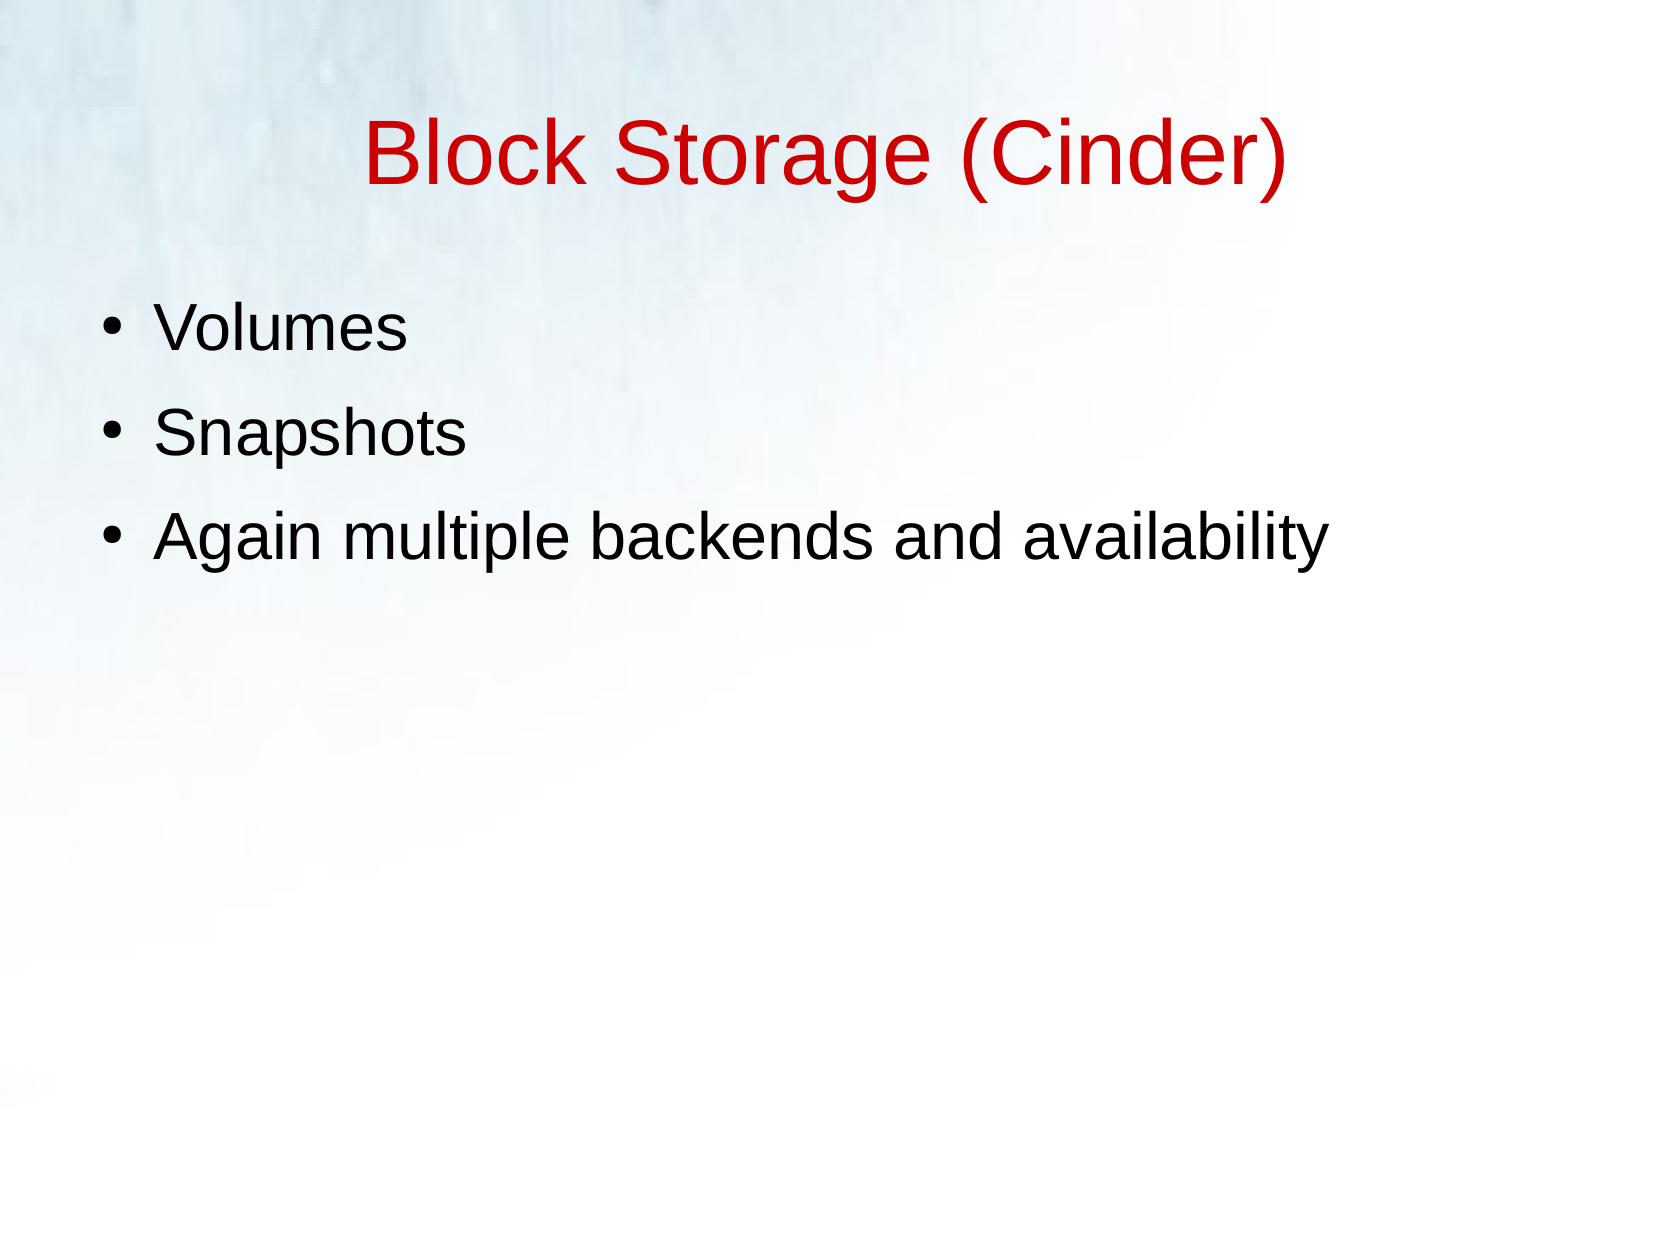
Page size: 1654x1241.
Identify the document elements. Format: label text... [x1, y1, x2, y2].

title Block Storage (Cinder) [82, 49, 1571, 257]
picture [0, 0, 1654, 1241]
list Volumes Snapshots Again multiple backends and availability [82, 290, 1571, 1010]
